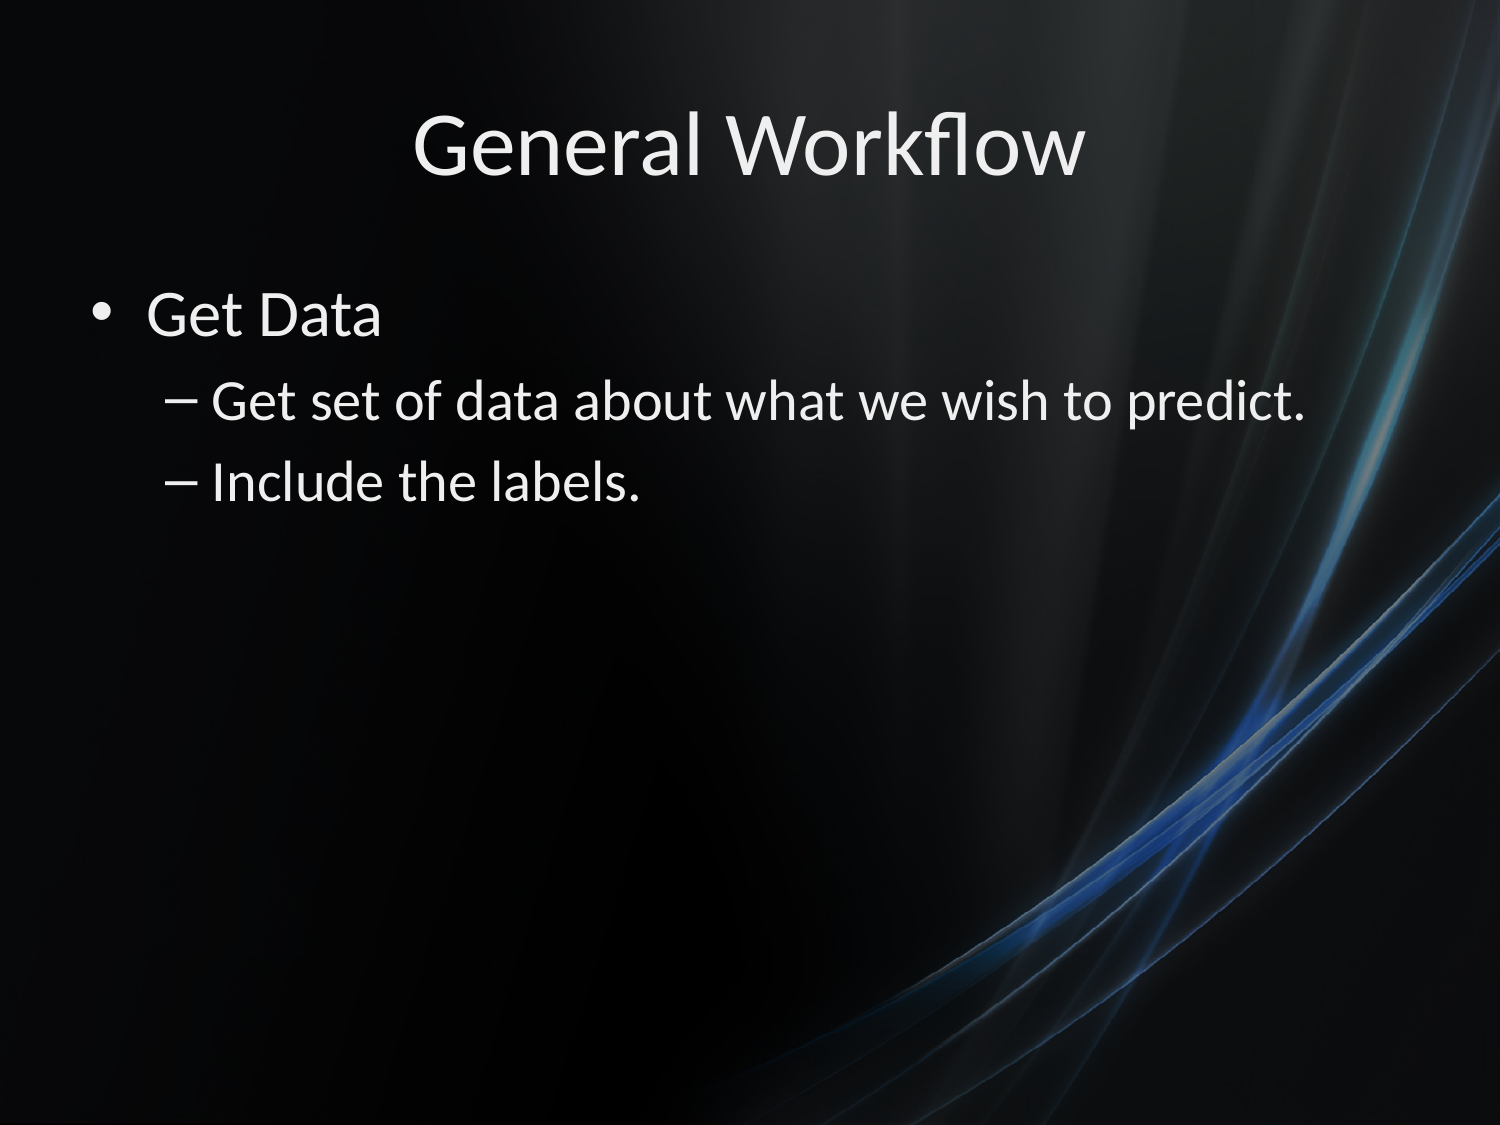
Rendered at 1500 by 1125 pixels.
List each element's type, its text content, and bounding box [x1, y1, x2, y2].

title General Workflow [75, 45, 1425, 233]
picture [0, 0, 1500, 1125]
list Get Data Get set of data about what we wish to predict. Include the labels. [75, 262, 1425, 1005]
